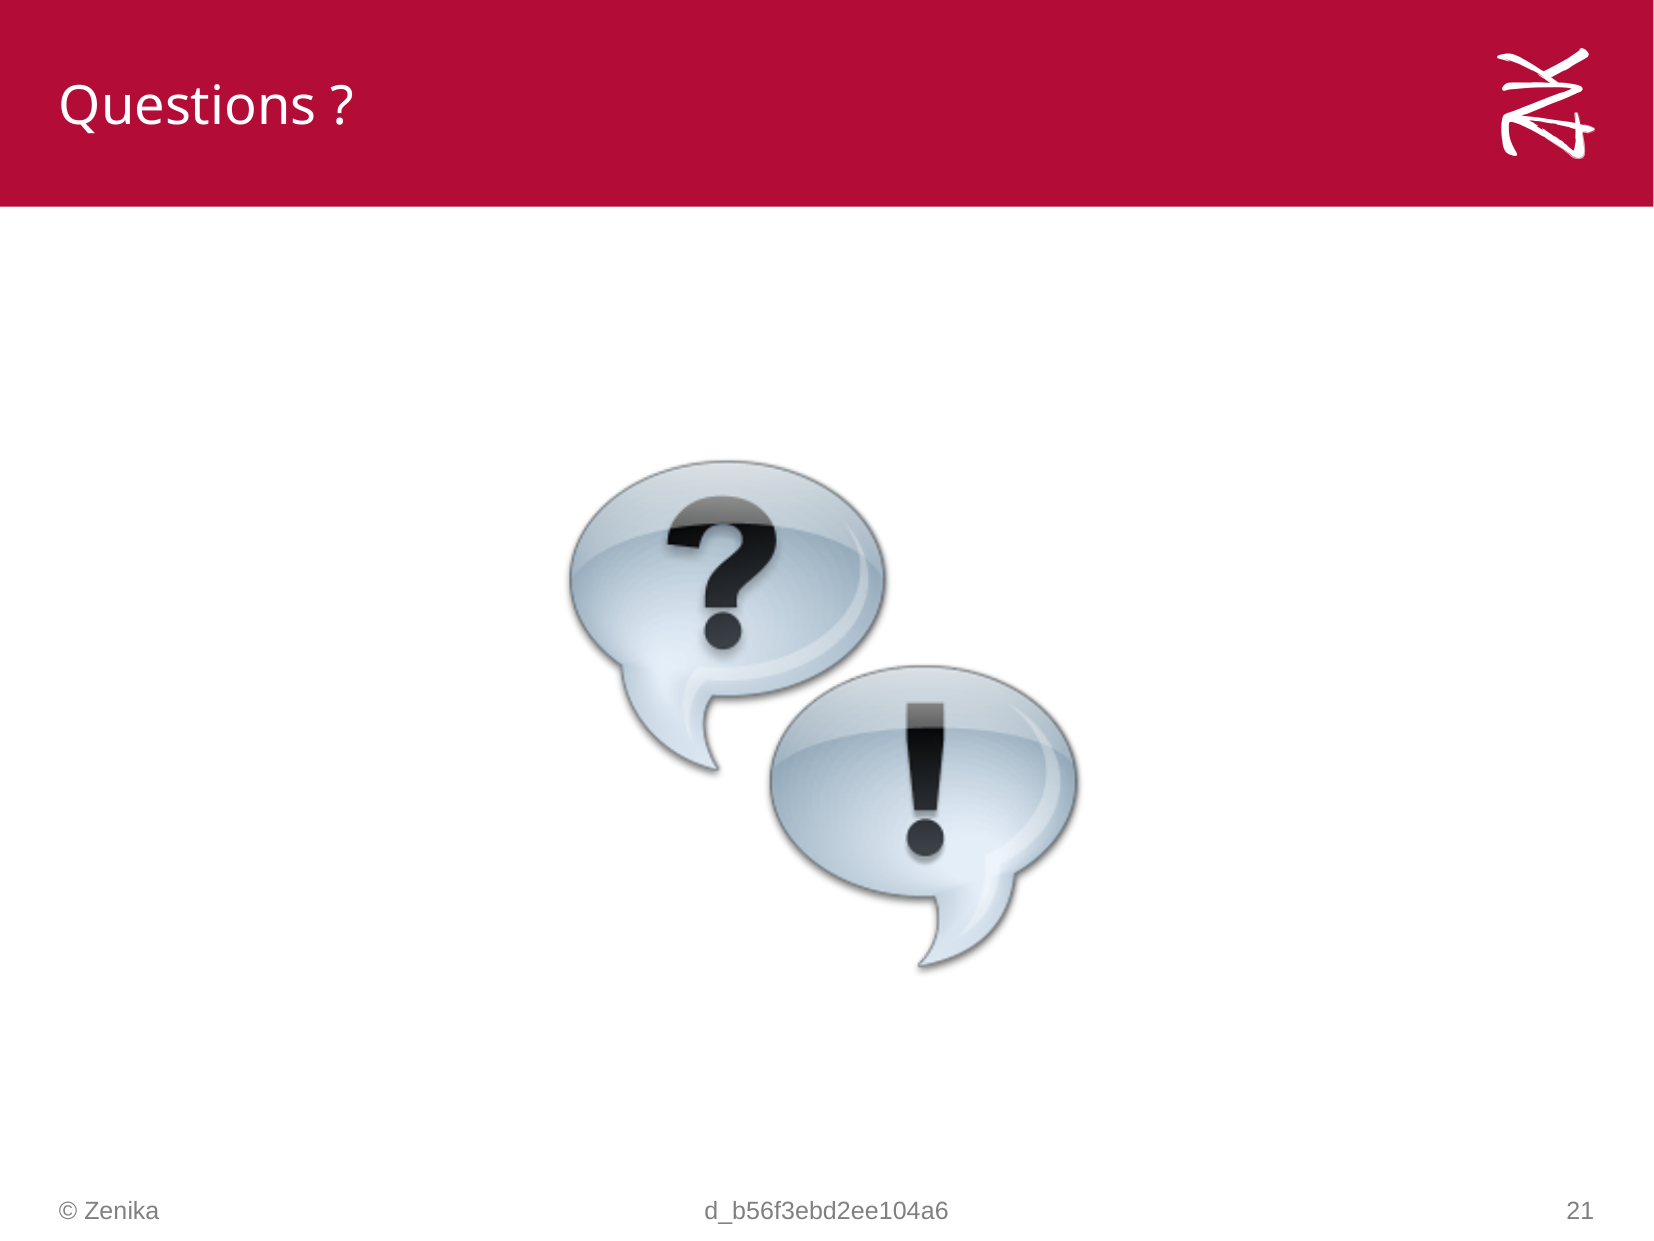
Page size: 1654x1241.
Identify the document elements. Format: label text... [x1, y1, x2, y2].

picture [560, 447, 1094, 982]
title Questions ? [59, 29, 1595, 178]
